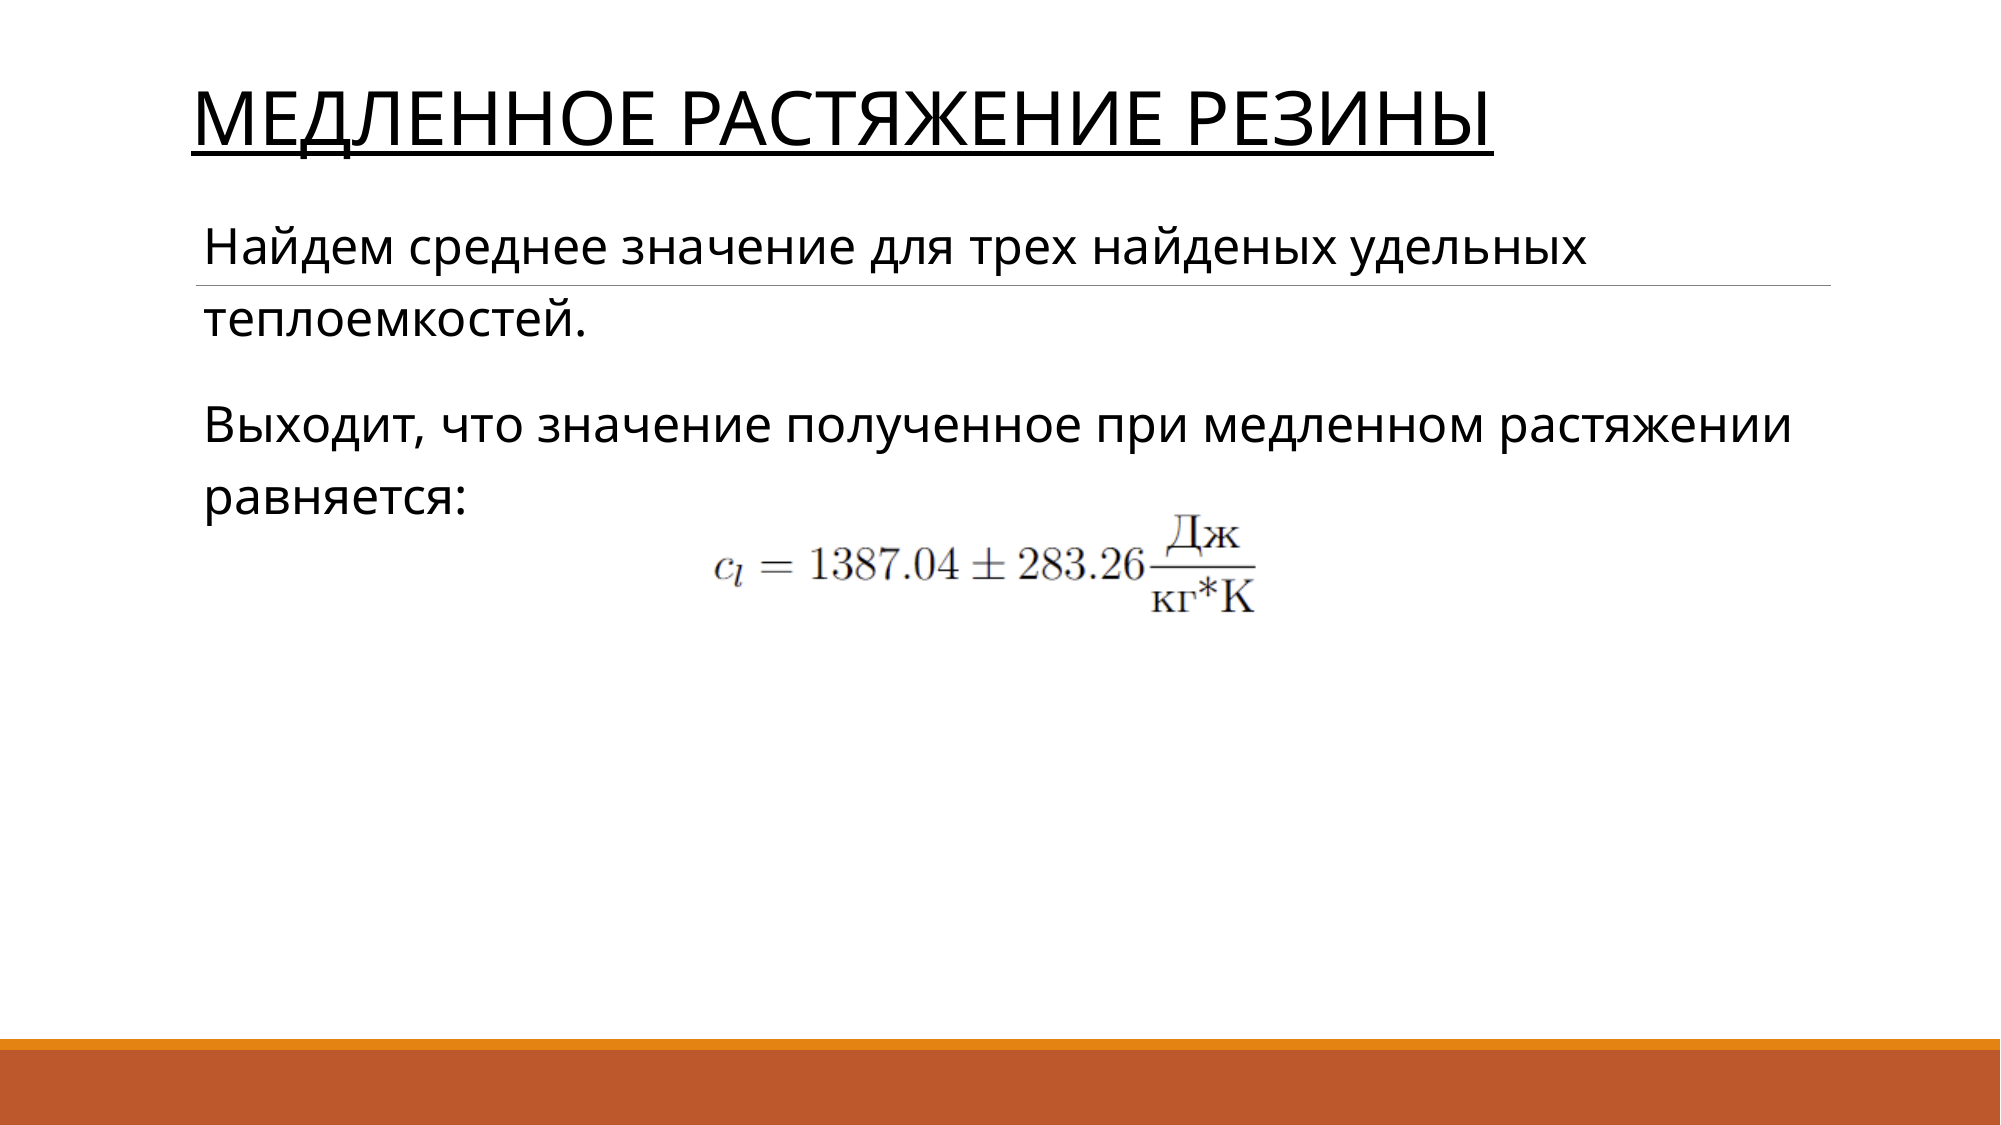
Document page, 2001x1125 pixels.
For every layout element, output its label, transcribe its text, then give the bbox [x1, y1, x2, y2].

title Медленное растяжение резины [176, 0, 1802, 194]
list Найдем среднее значение для трех найденых удельных теплоемкостей. Выходит, что значение полученное при медленном растяжении равняется: [118, 194, 1890, 1022]
picture [690, 507, 1270, 621]
